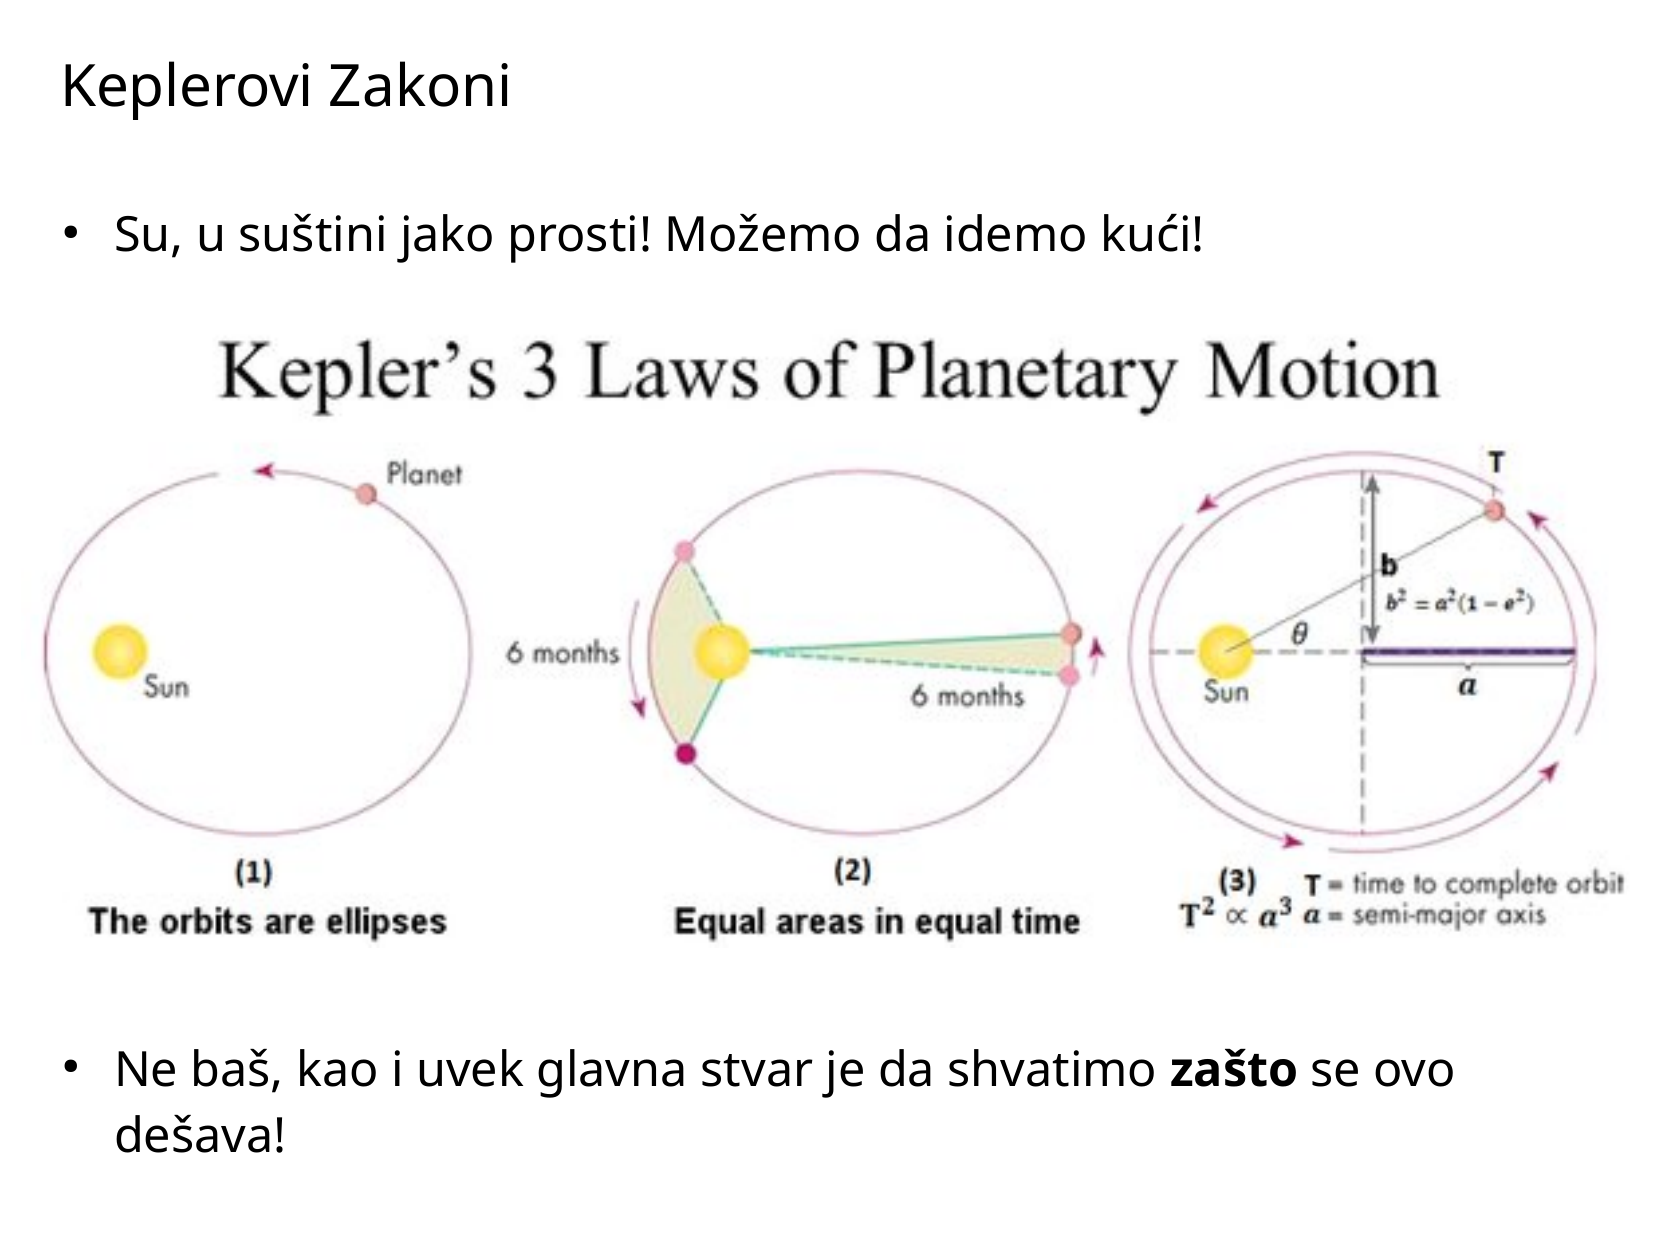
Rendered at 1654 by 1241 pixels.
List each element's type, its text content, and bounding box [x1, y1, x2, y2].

list Su, u suštini jako prosti! Možemo da idemo kući! Ne baš, kao i uvek glavna stvar je da shvatimo zašto se ovo dešava! [45, 948, 1635, 1173]
list Su, u suštini jako prosti! Možemo da idemo kući! Ne baš, kao i uvek glavna stvar je da shvatimo zašto se ovo dešava! [45, 199, 1635, 315]
picture [21, 315, 1635, 948]
title Keplerovi Zakoni [59, 17, 1648, 150]
